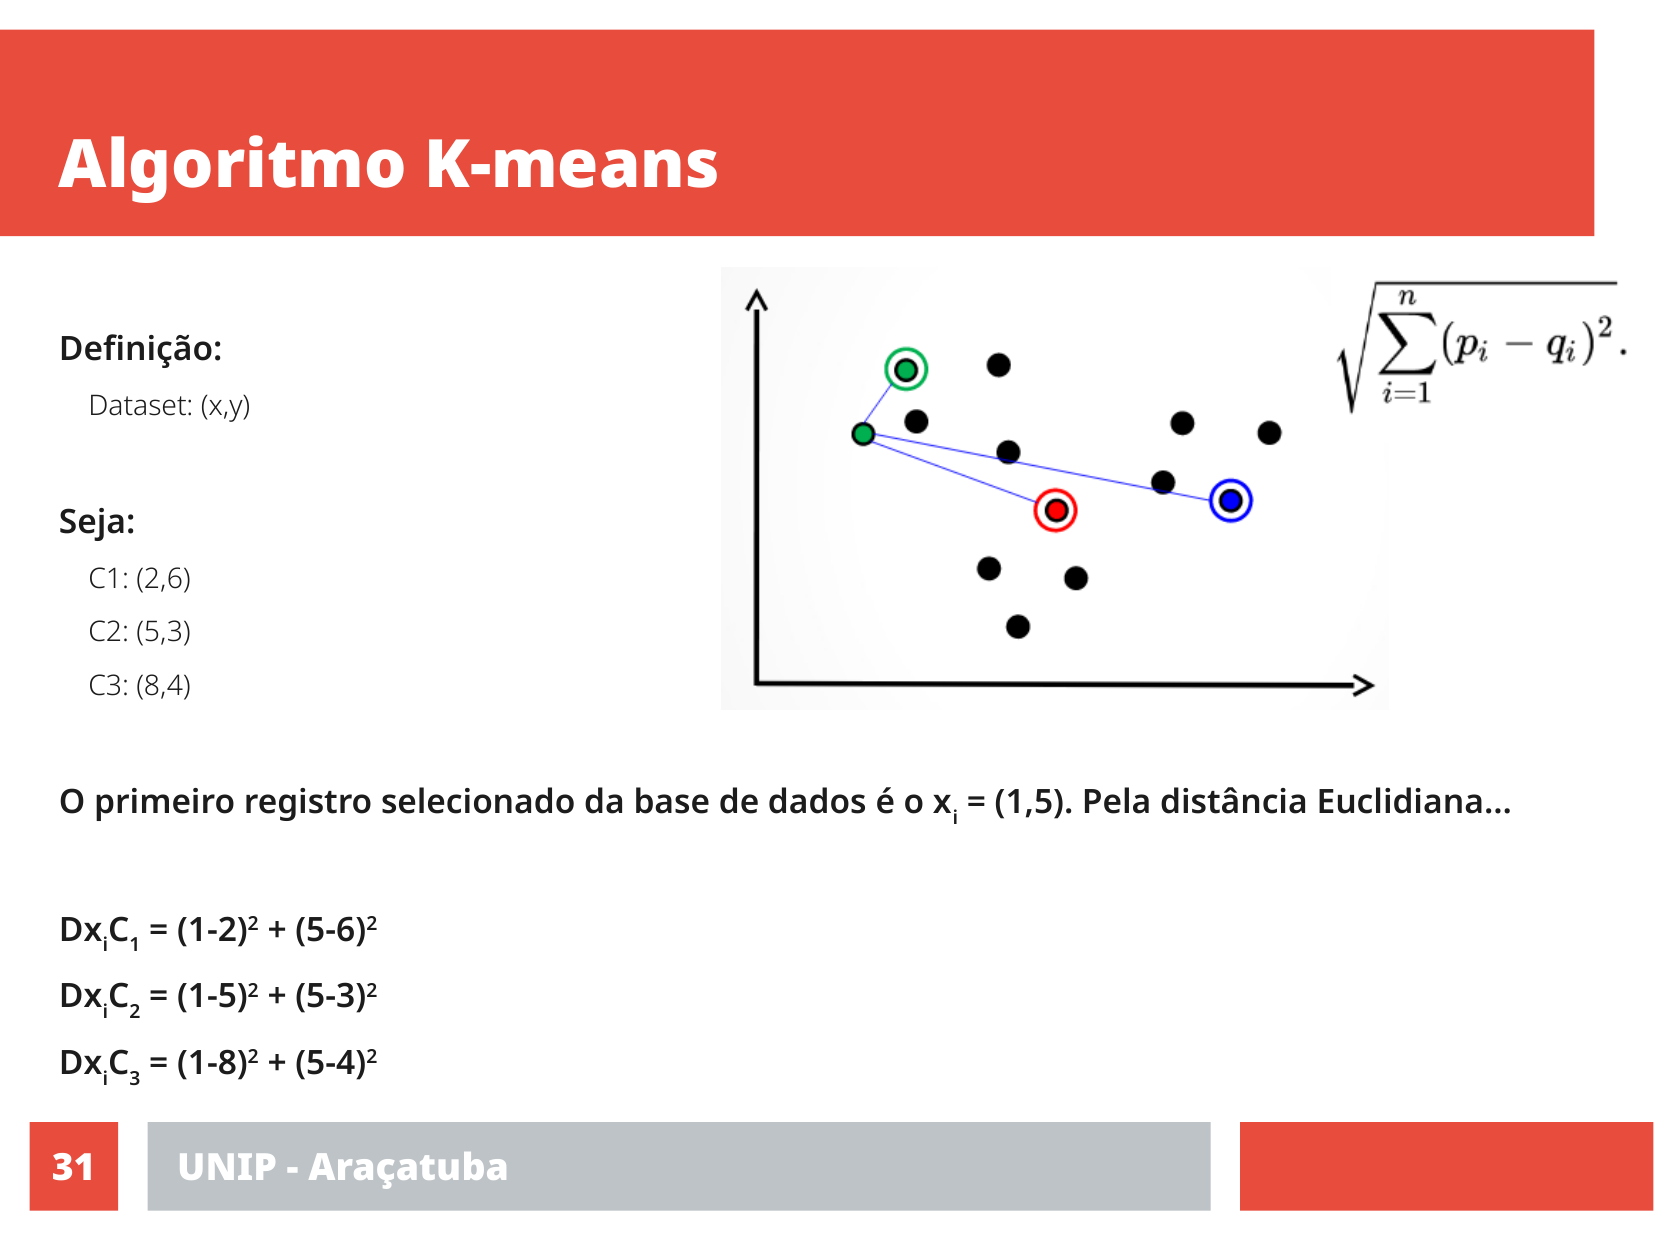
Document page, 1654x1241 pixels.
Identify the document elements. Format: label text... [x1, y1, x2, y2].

title Algoritmo K-means [59, 59, 1595, 207]
picture [721, 251, 1644, 443]
list Definição: Dataset: (x,y) Seja: C1: (2,6) C2: (5,3) C3: (8,4) O primeiro registro selecionado da base de dados é o xi = (1,5). Pela distância Euclidiana… DxiC1 = (1-2)2 + (5-6)2 DxiC2 = (1-5)2 + (5-3)2 DxiC3 = (1-8)2 + (5-4)2 [59, 324, 1565, 1093]
